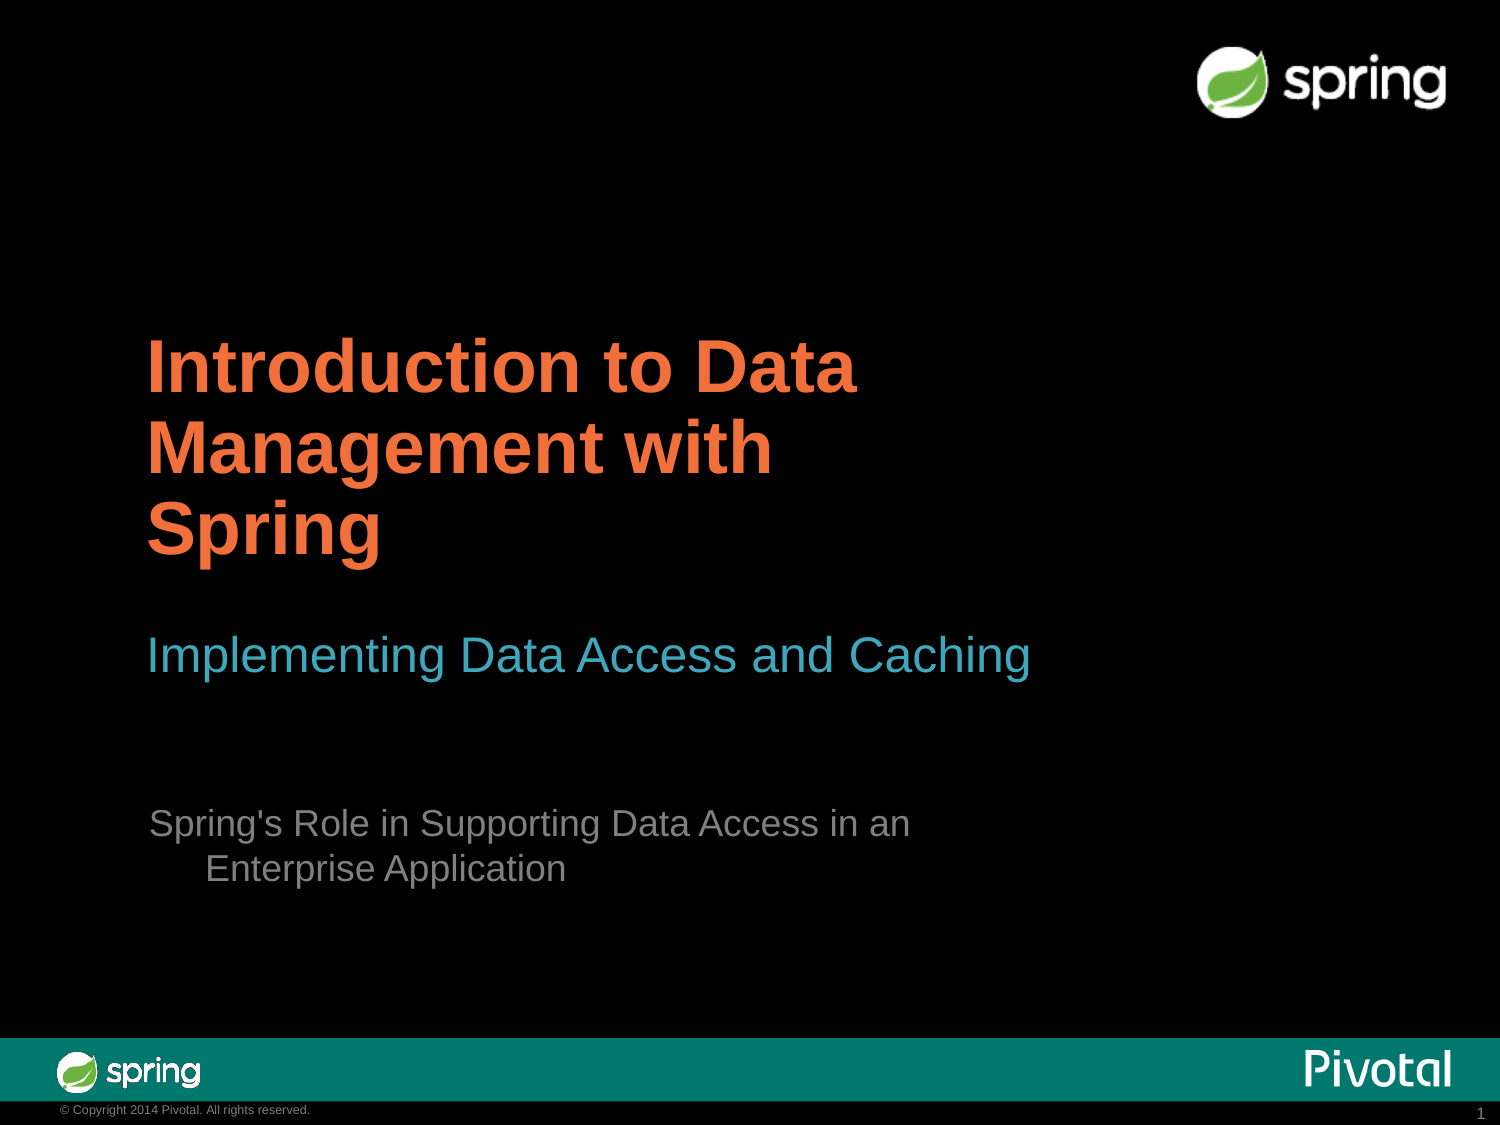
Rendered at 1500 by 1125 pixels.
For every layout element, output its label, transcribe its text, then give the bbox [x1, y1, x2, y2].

picture [1155, 28, 1465, 136]
picture [32, 1041, 210, 1103]
list Spring's Role in Supporting Data Access in an Enterprise Application [148, 798, 974, 889]
picture [1304, 1047, 1452, 1090]
title Introduction to Data Management with Spring [146, 318, 866, 571]
text_box Implementing Data Access and Caching [146, 622, 1139, 683]
